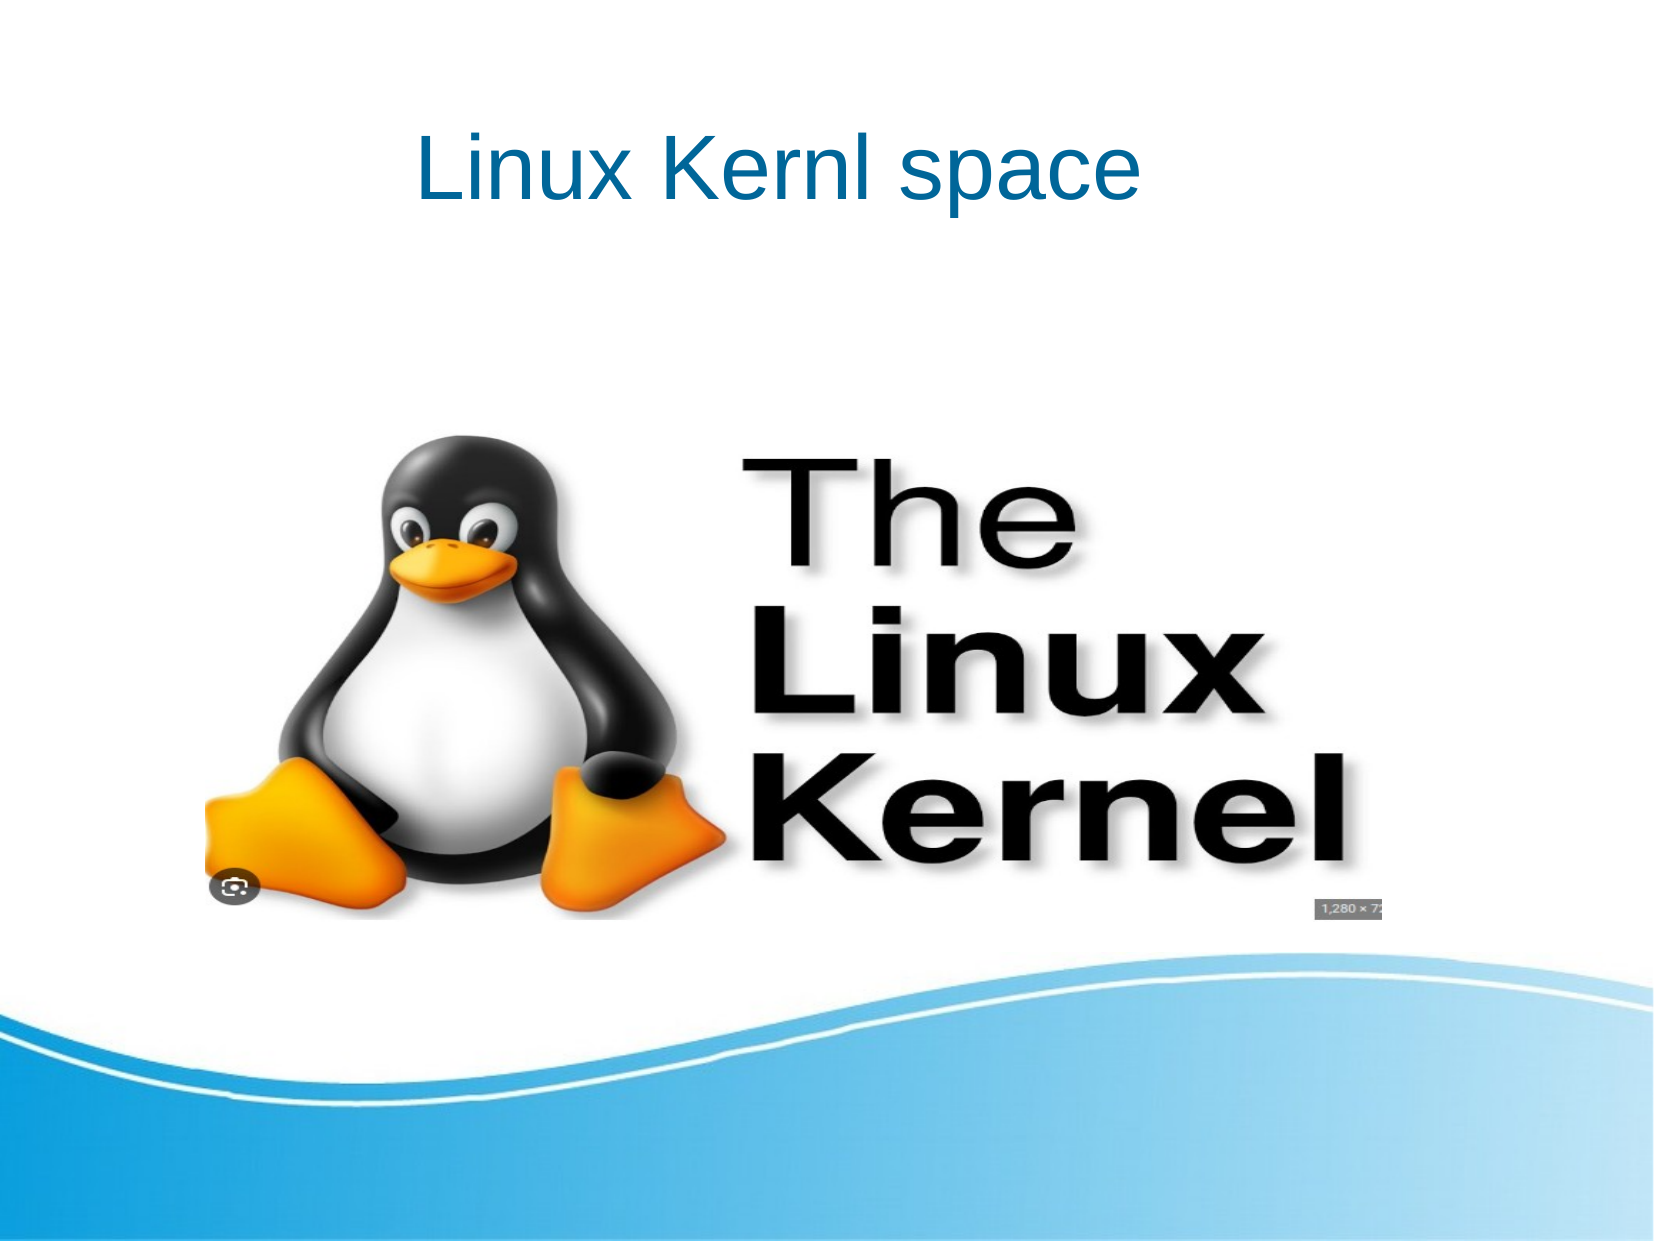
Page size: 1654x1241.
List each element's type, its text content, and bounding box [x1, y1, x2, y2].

title Linux Kernl space [35, 64, 1524, 272]
picture [205, 413, 1382, 922]
picture [0, 952, 1654, 1241]
